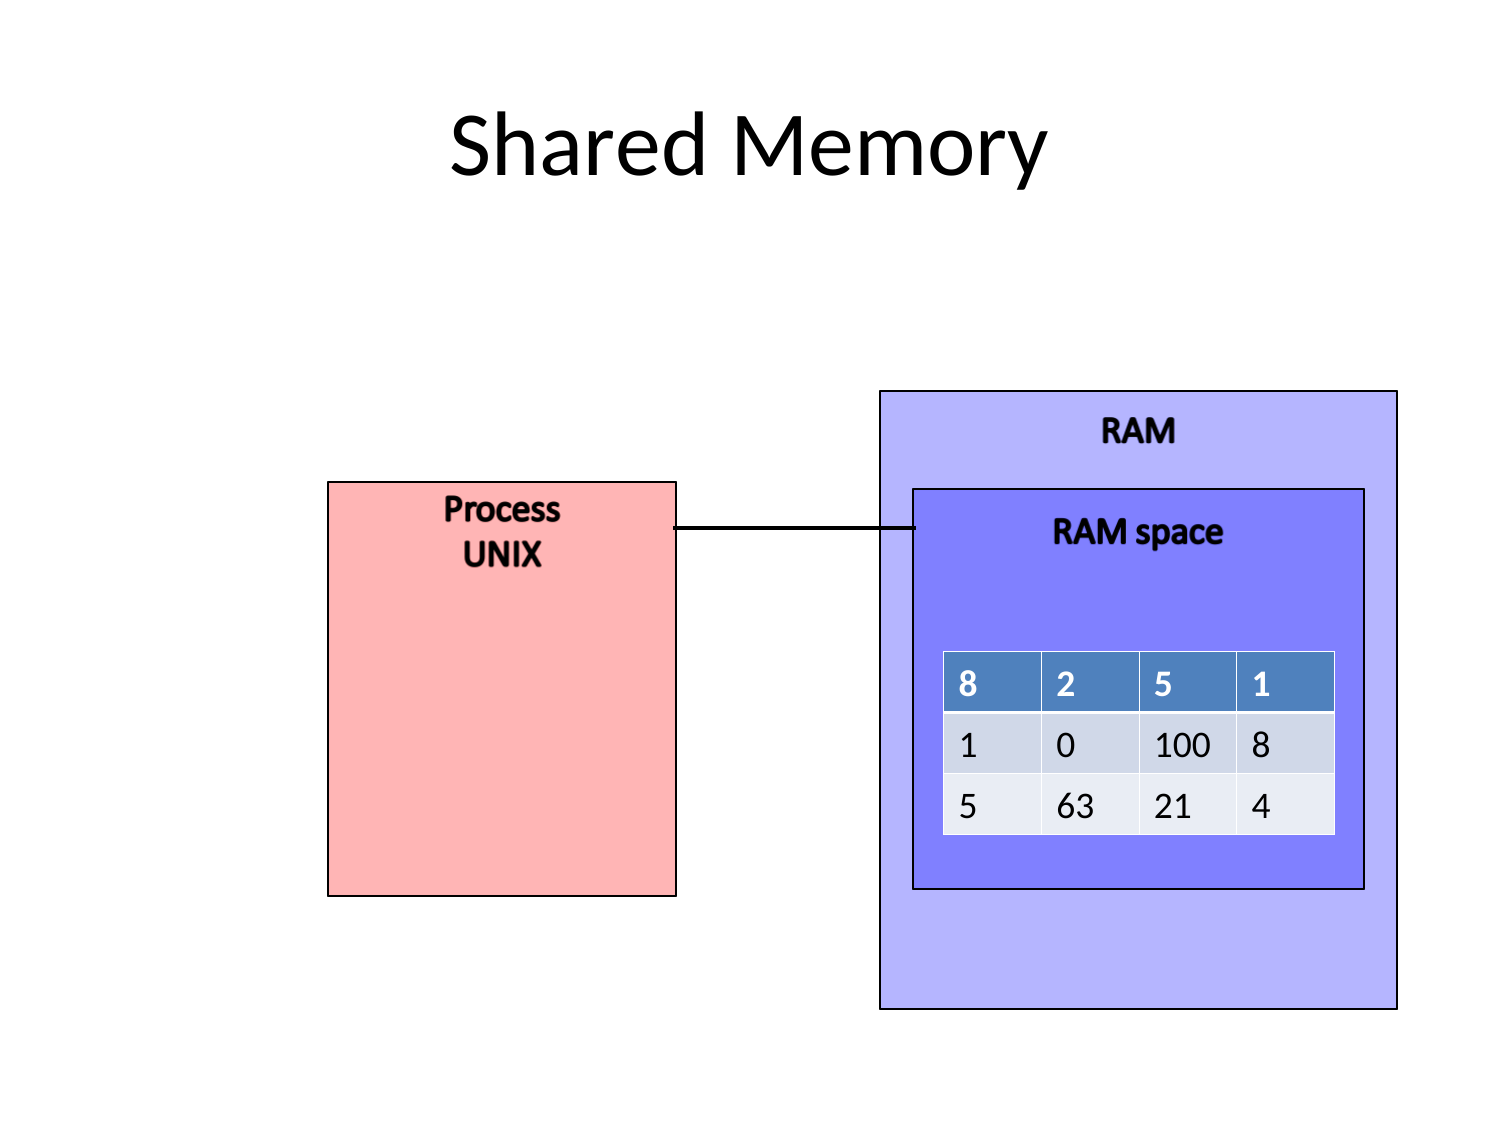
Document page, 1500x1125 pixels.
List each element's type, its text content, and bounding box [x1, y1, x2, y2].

table_cell 1 [944, 714, 1041, 773]
title Shared Memory [75, 45, 1426, 233]
table_cell 5 [944, 774, 1041, 834]
table_cell 100 [1140, 714, 1236, 773]
table_cell 0 [1042, 714, 1139, 773]
table_header 2 [1042, 652, 1139, 711]
picture [327, 481, 677, 897]
picture [879, 390, 1398, 1010]
table_header 5 [1140, 652, 1236, 711]
table_cell 21 [1140, 774, 1236, 834]
table_header 1 [1237, 652, 1334, 711]
table_cell 63 [1042, 774, 1139, 834]
table_cell 4 [1237, 774, 1334, 834]
table_cell 8 [1237, 714, 1334, 773]
table_header 8 [944, 652, 1041, 711]
